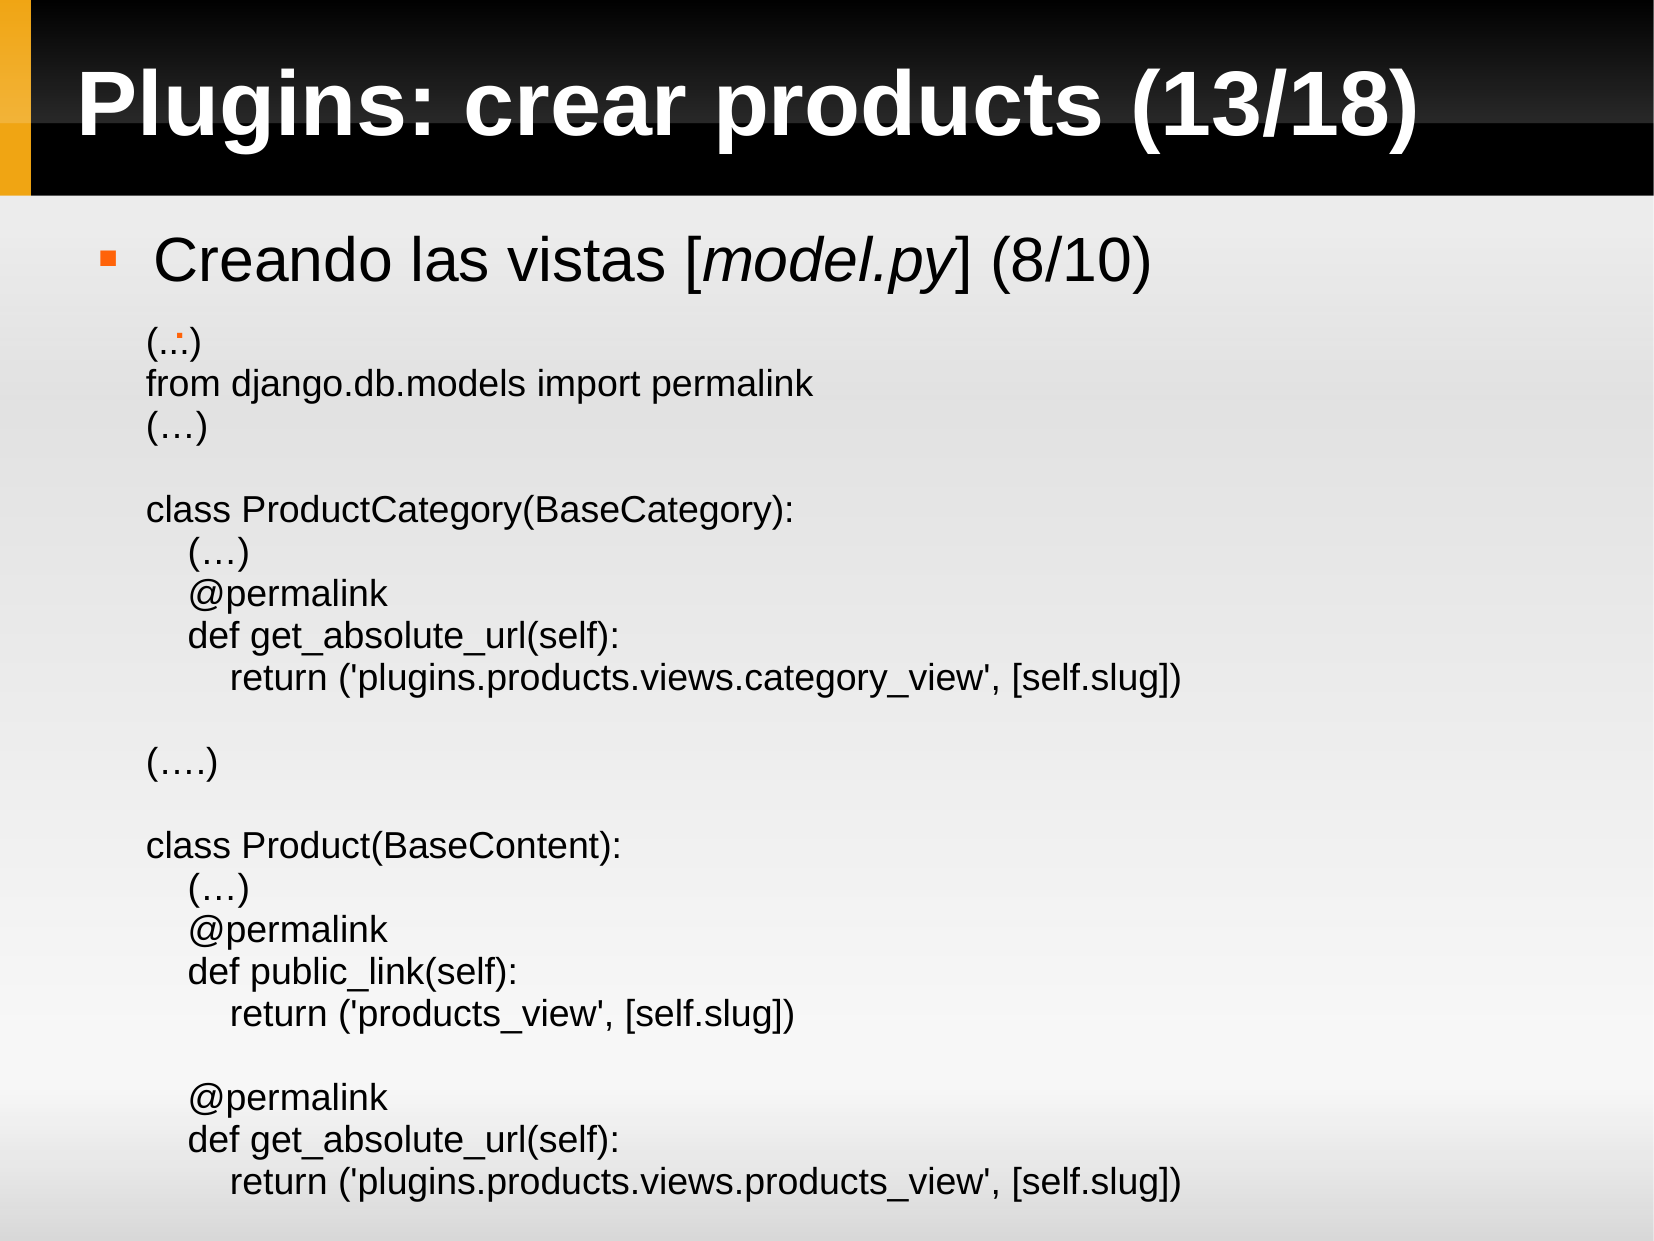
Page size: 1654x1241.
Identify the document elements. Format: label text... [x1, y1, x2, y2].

text_box (...) from django.db.models import permalink (…) class ProductCategory(BaseCategory): (…) @permalink def get_absolute_url(self): return ('plugins.products.views.category_view', [self.slug]) (….) class Product(BaseContent): (…) @permalink def public_link(self): return ('products_view', [self.slug]) @permalink def get_absolute_url(self): return ('plugins.products.views.products_view', [self.slug]) [130, 312, 1654, 1241]
list Creando las vistas [model.py] (8/10) [82, 225, 1571, 1044]
title Plugins: crear products (13/18) [76, 0, 1565, 208]
picture [0, 0, 1654, 1241]
